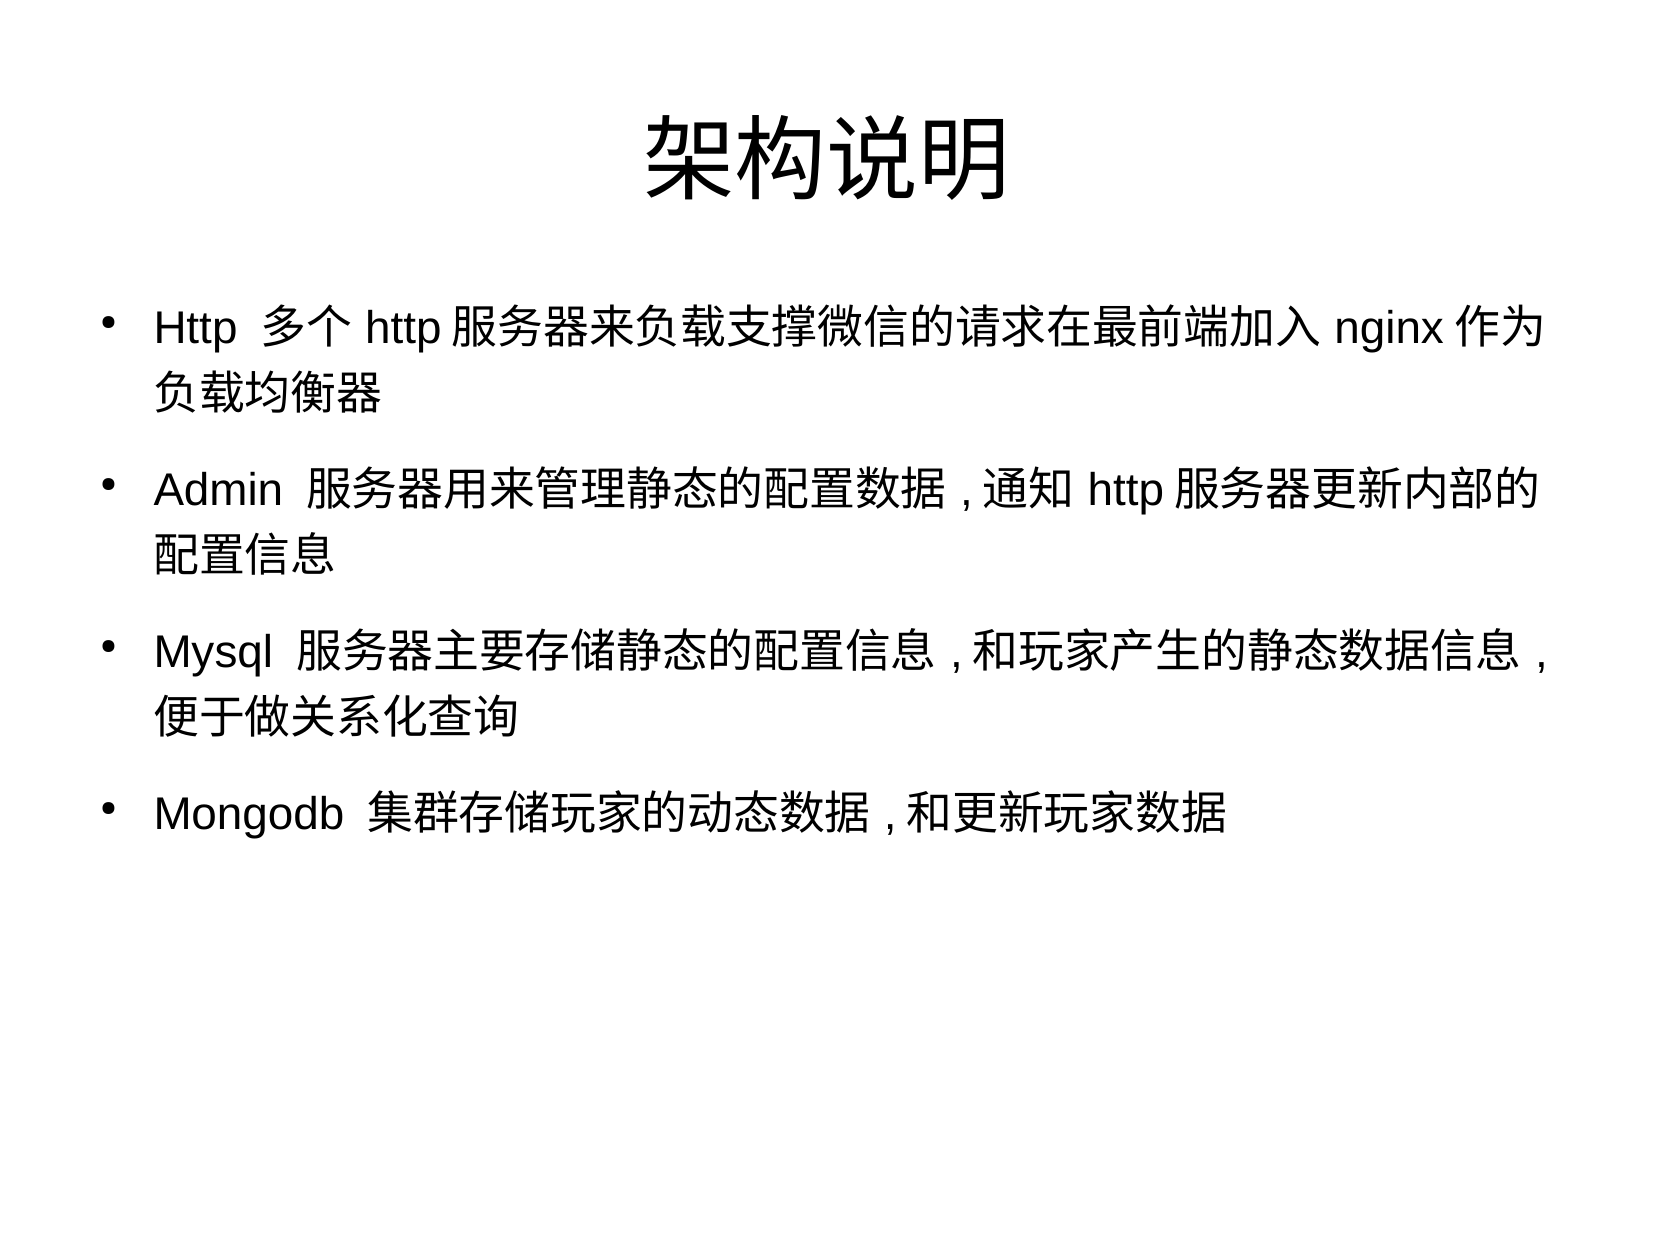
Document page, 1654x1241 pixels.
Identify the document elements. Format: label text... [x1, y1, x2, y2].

list Http 多个http服务器来负载支撑微信的请求在最前端加入nginx作为负载均衡器 Admin 服务器用来管理静态的配置数据,通知http服务器更新内部的配置信息 Mysql 服务器主要存储静态的配置信息,和玩家产生的静态数据信息,便于做关系化查询 Mongodb 集群存储玩家的动态数据,和更新玩家数据 [82, 290, 1571, 1010]
title 架构说明 [82, 49, 1571, 257]
